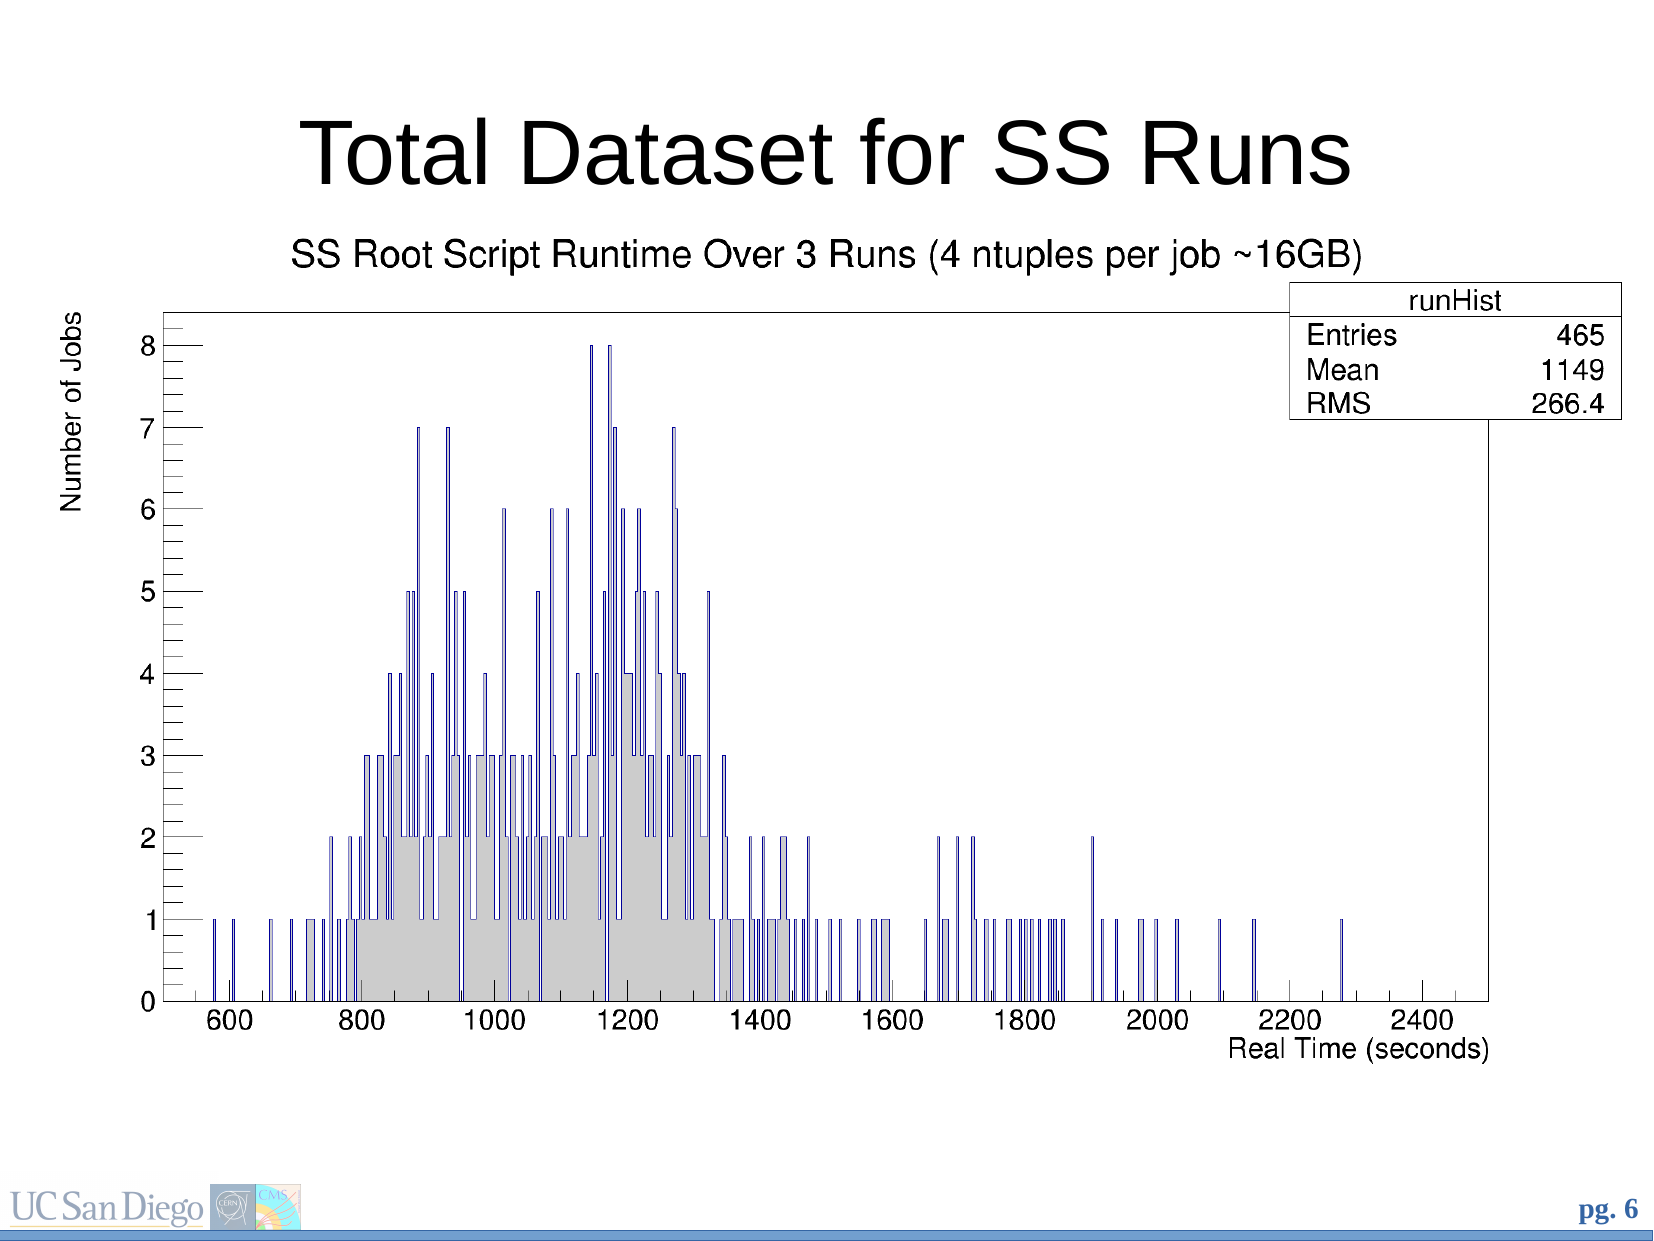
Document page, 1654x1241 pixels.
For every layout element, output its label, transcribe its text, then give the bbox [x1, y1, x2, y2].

picture [0, 226, 1653, 1087]
title Total Dataset for SS Runs [82, 49, 1571, 226]
